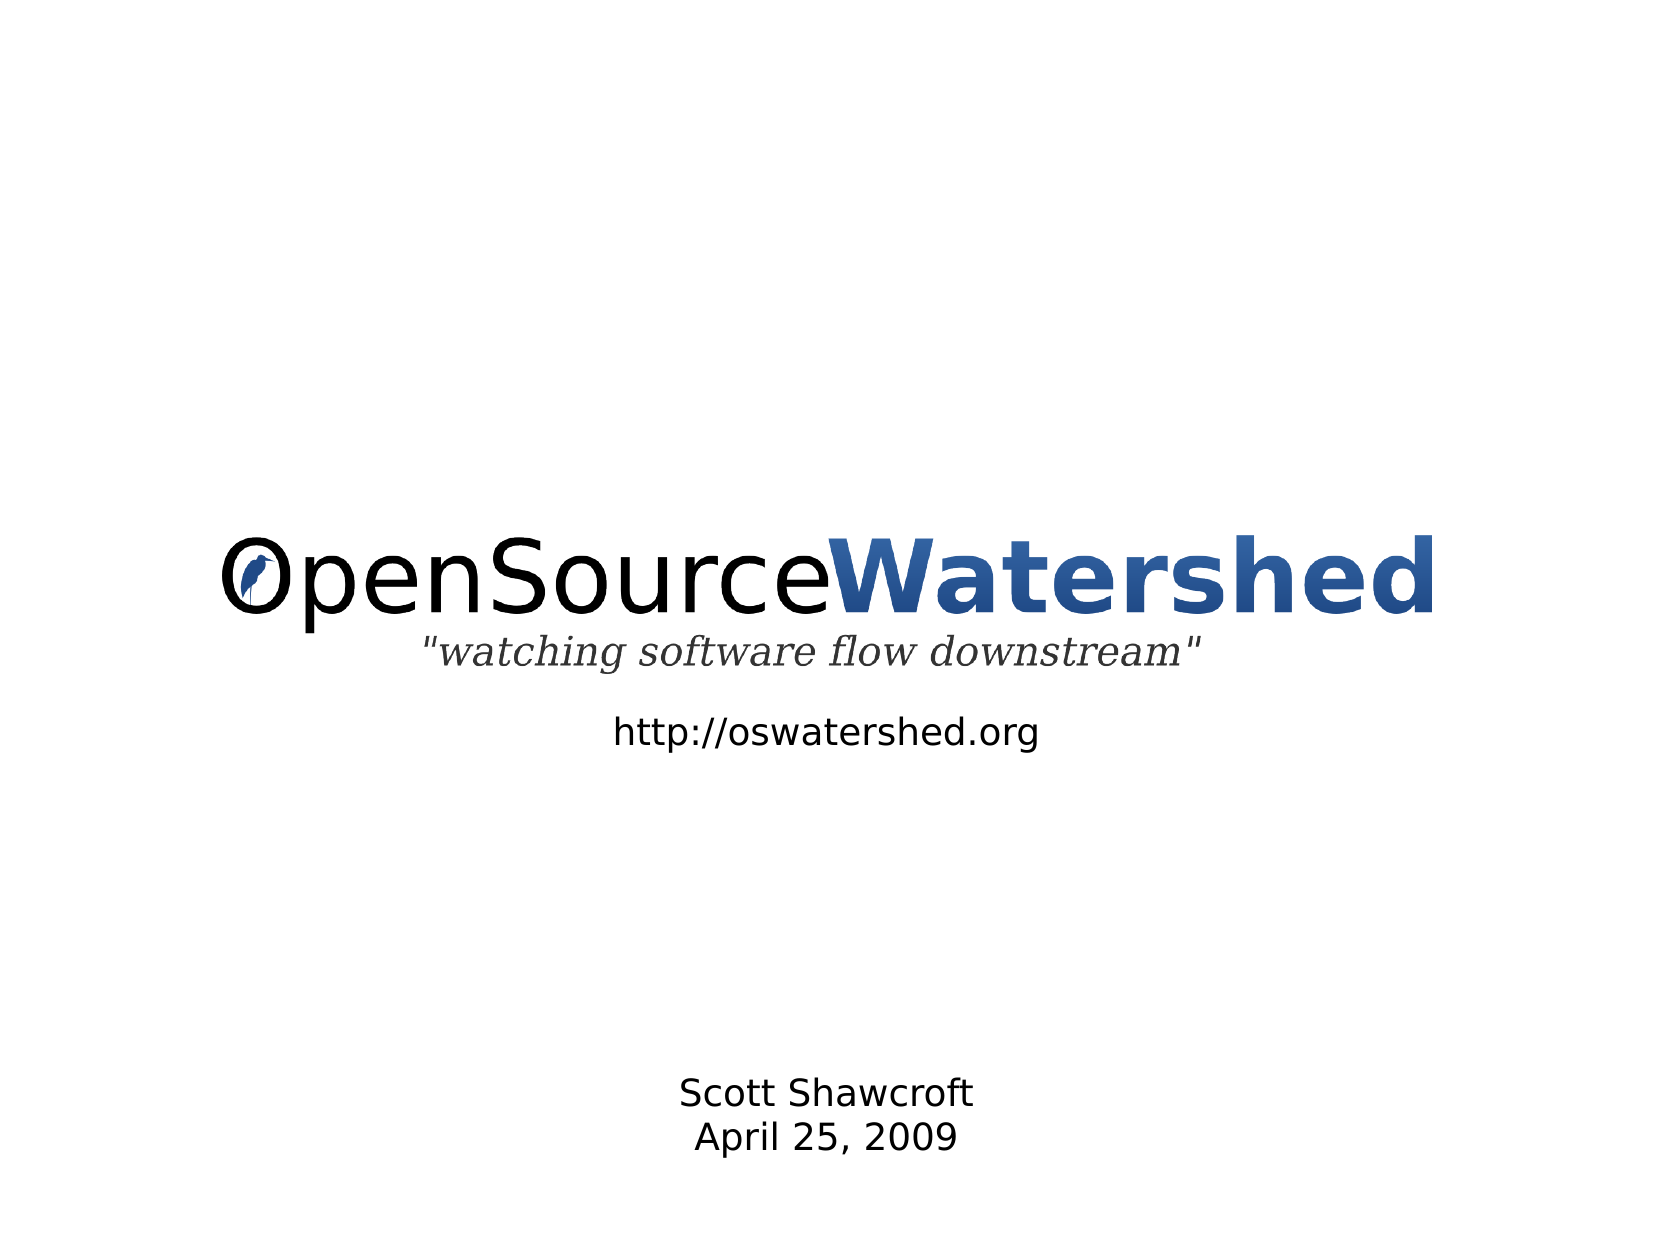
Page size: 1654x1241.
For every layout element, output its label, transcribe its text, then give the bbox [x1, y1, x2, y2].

text_box Scott Shawcroft April 25, 2009 [664, 1064, 990, 1167]
picture [222, 535, 1432, 680]
text_box http://oswatershed.org [597, 703, 1056, 763]
